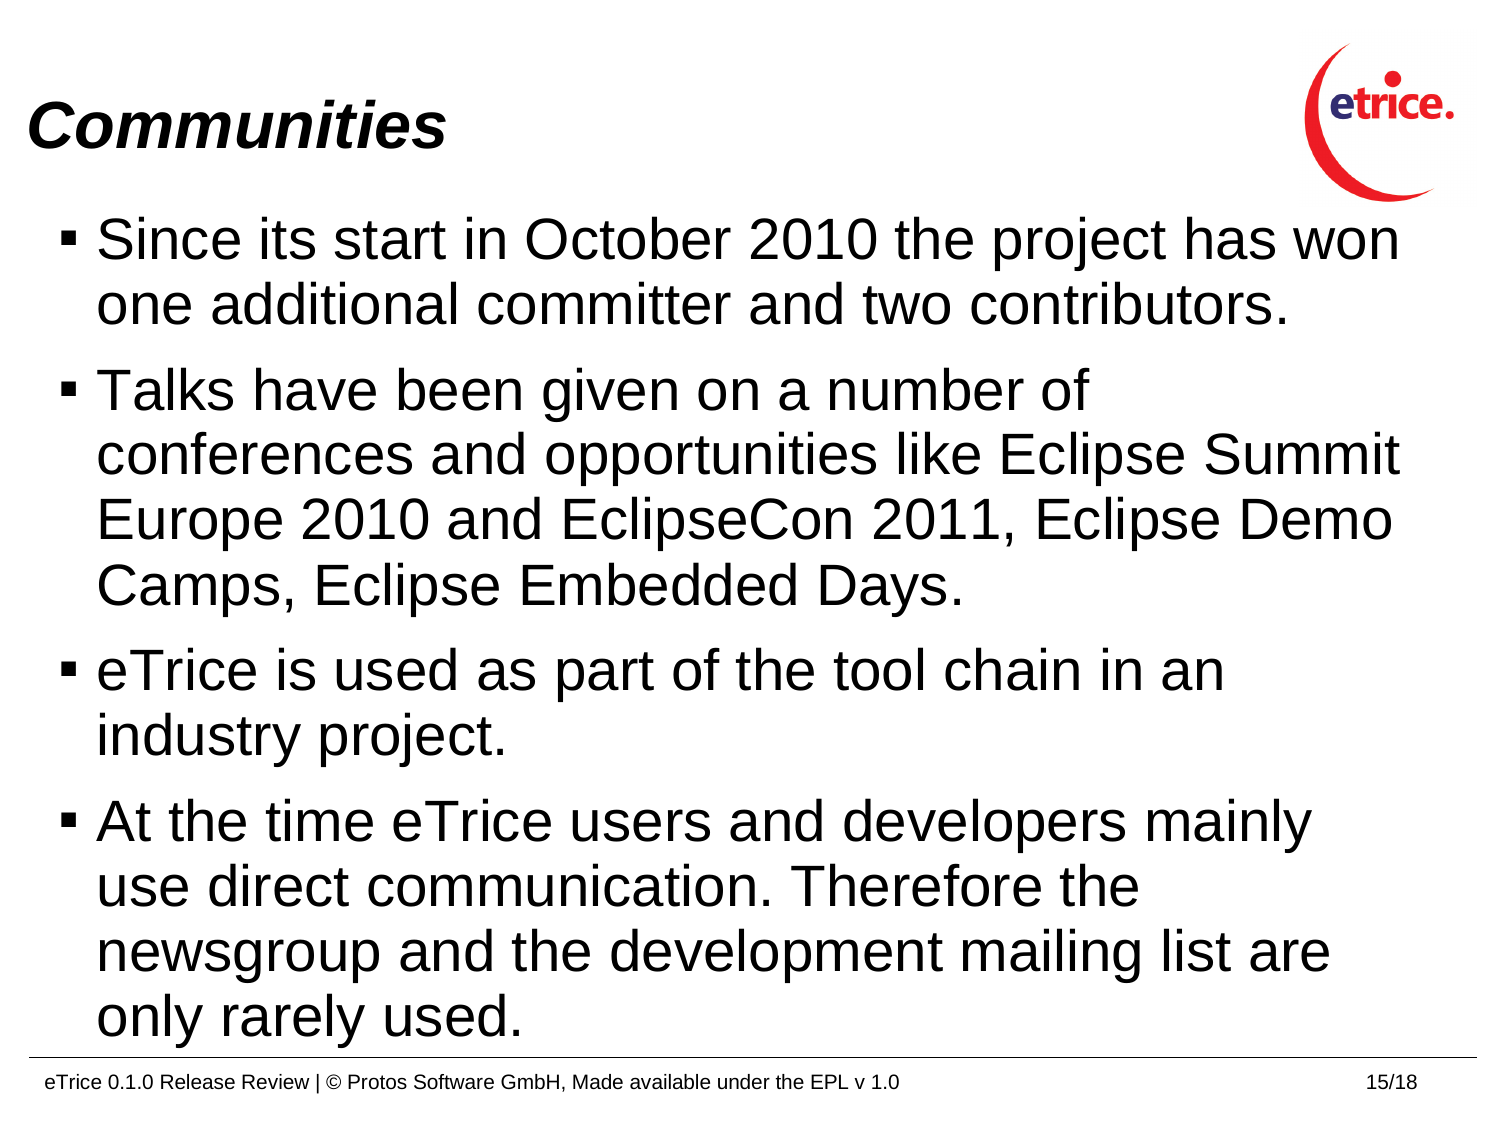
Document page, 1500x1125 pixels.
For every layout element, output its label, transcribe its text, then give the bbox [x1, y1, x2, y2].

title Communities [26, 84, 1474, 172]
list Since its start in October 2010 the project has won one additional committer and two contributors. Talks have been given on a number of conferences and opportunities like Eclipse Summit Europe 2010 and EclipseCon 2011, Eclipse Demo Camps, Eclipse Embedded Days. eTrice is used as part of the tool chain in an industry project. At the time eTrice users and developers mainly use direct communication. Therefore the newsgroup and the development mailing list are only rarely used. [59, 206, 1418, 1046]
picture [1299, 29, 1477, 207]
